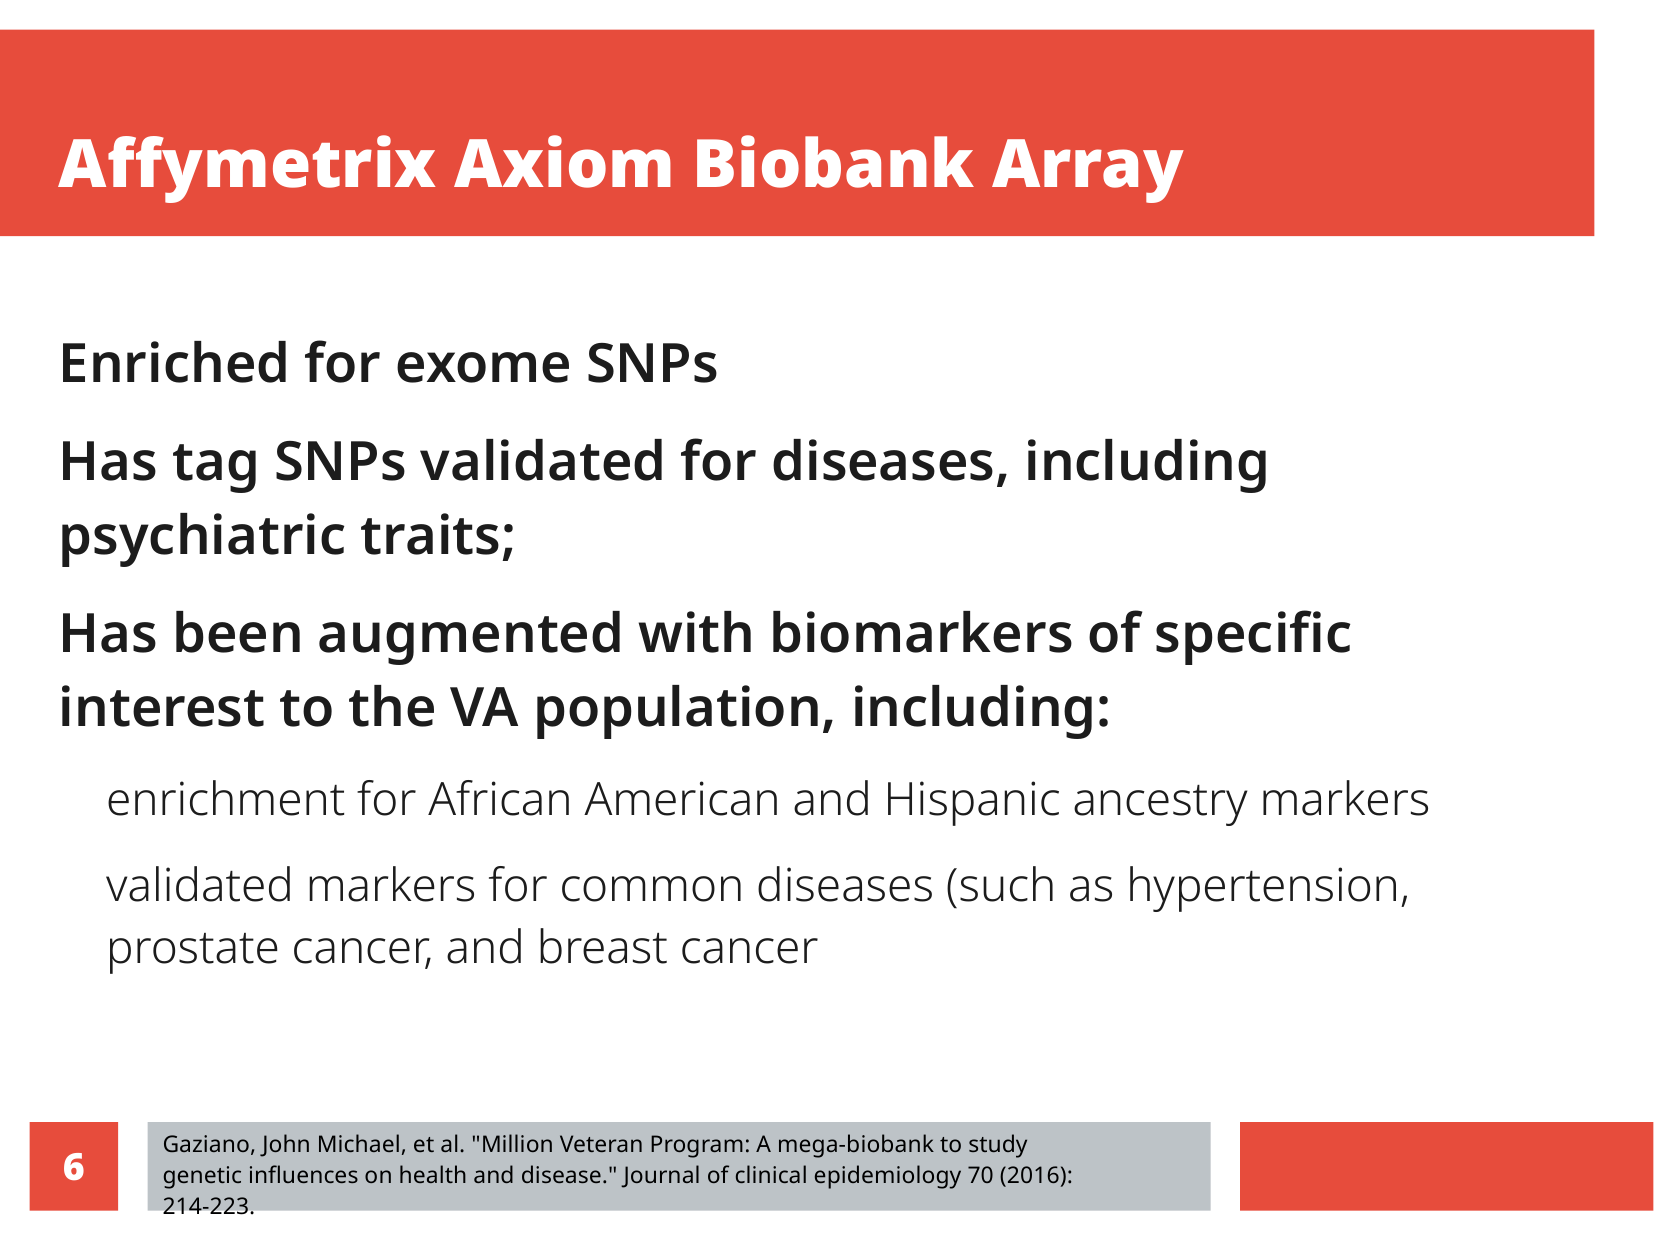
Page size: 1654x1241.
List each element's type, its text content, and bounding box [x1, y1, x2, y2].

title Affymetrix Axiom Biobank Array [59, 59, 1595, 207]
list Enriched for exome SNPs Has tag SNPs validated for diseases, including psychiatric traits; Has been augmented with biomarkers of specific interest to the VA population, including: enrichment for African American and Hispanic ancestry markers validated markers for common diseases (such as hypertension, prostate cancer, and breast cancer [59, 324, 1565, 1093]
text_box Gaziano, John Michael, et al. "Million Veteran Program: A mega-biobank to study genetic influences on health and disease." Journal of clinical epidemiology 70 (2016): 214-223. [147, 1120, 1118, 1216]
